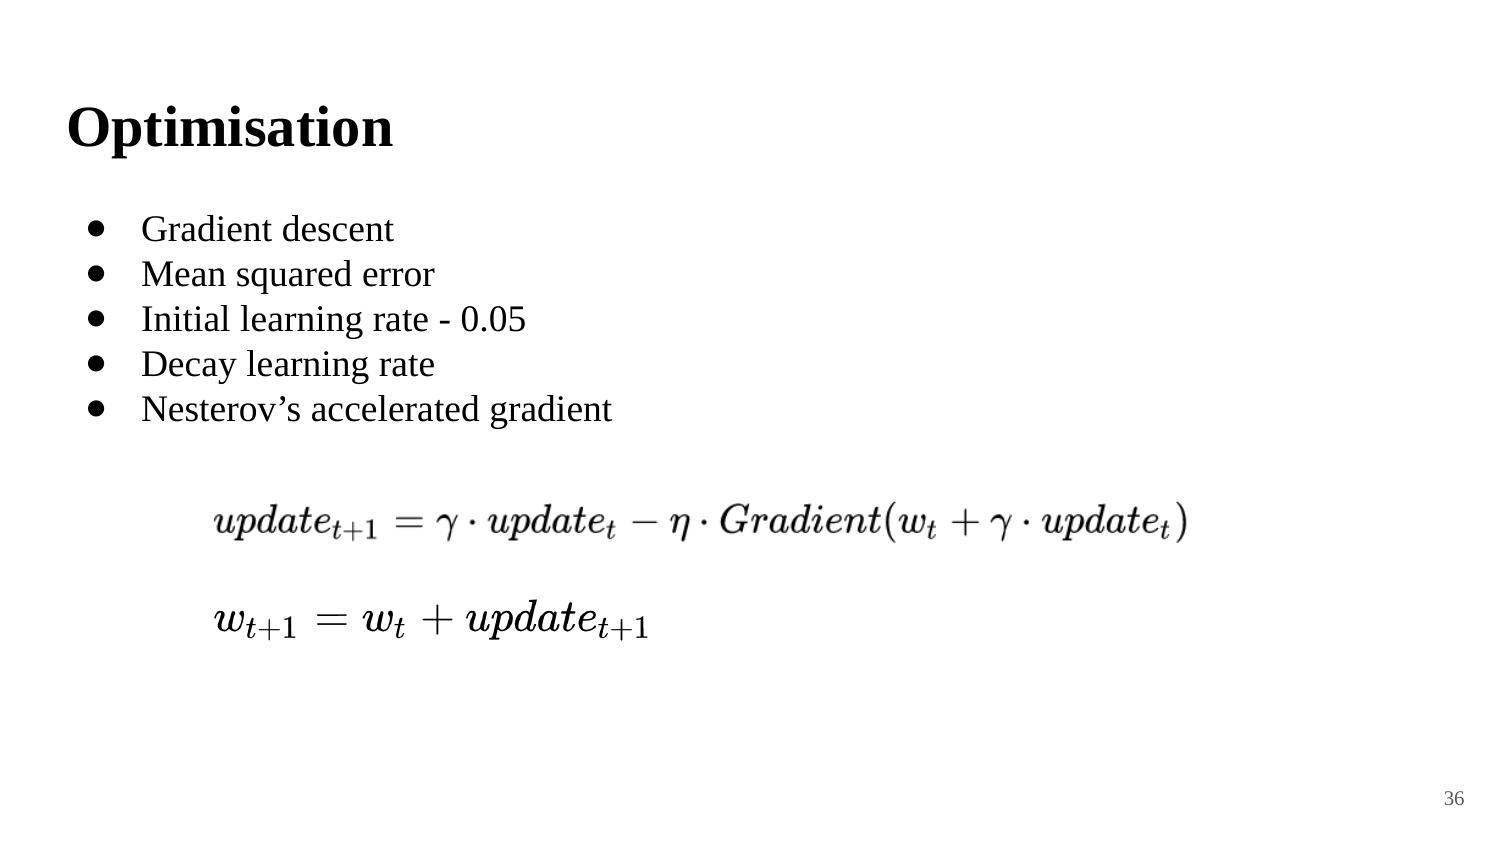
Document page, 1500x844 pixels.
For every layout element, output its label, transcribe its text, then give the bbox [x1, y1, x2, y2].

slide_number <number> [1389, 764, 1480, 830]
title Optimisation [51, 72, 1449, 167]
picture [213, 594, 654, 645]
picture [213, 497, 1190, 548]
list Gradient descent Mean squared error Initial learning rate - 0.05 Decay learning rate Nesterov’s accelerated gradient [51, 189, 1449, 750]
